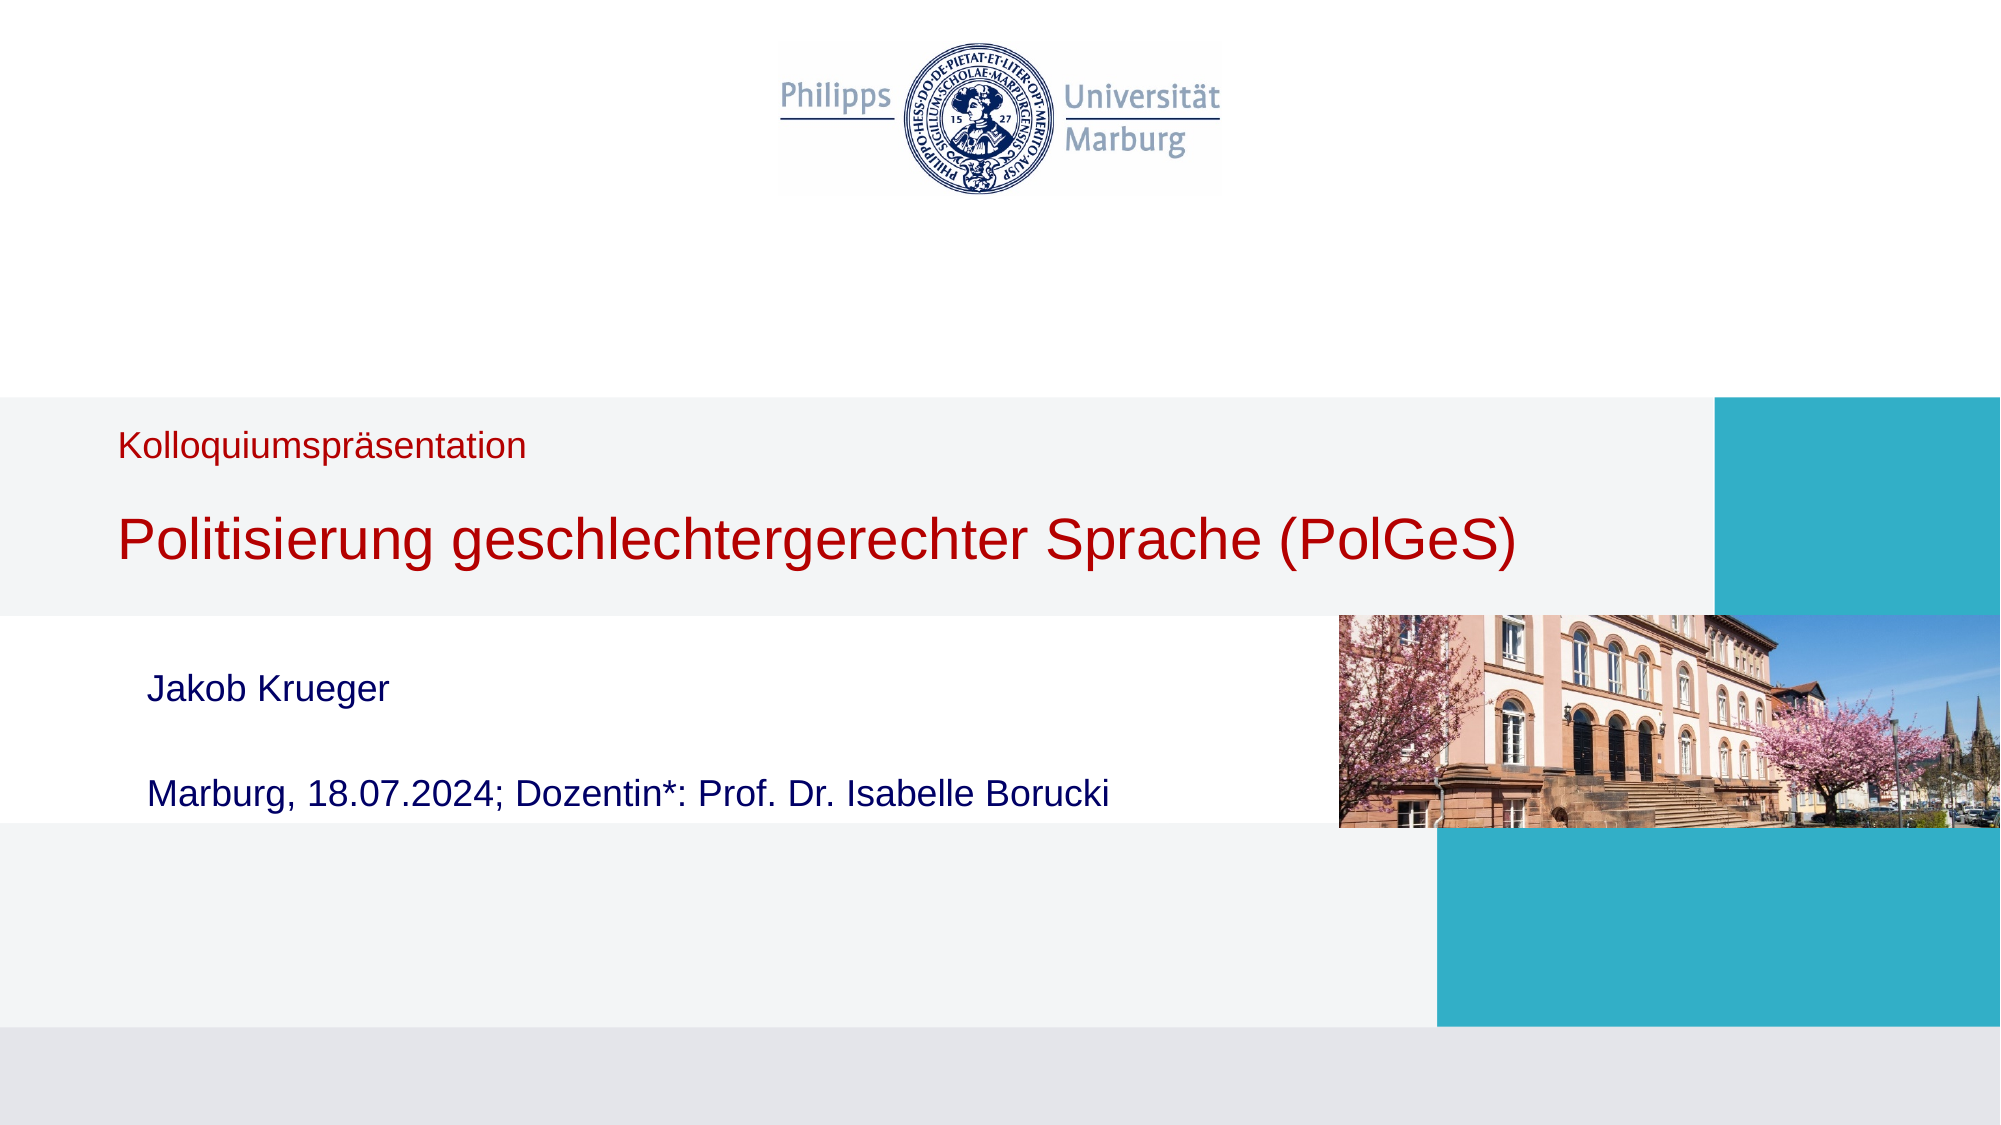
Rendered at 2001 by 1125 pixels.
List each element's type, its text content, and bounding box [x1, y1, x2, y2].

subtitle Jakob Krueger Marburg, 18.07.2024; Dozentin*: Prof. Dr. Isabelle Borucki [102, 656, 1182, 905]
picture [1339, 615, 2000, 828]
picture [778, 41, 1222, 196]
title Kolloquiumspräsentation Politisierung geschlechtergerechter Sprache (PolGeS) [102, 324, 1677, 646]
